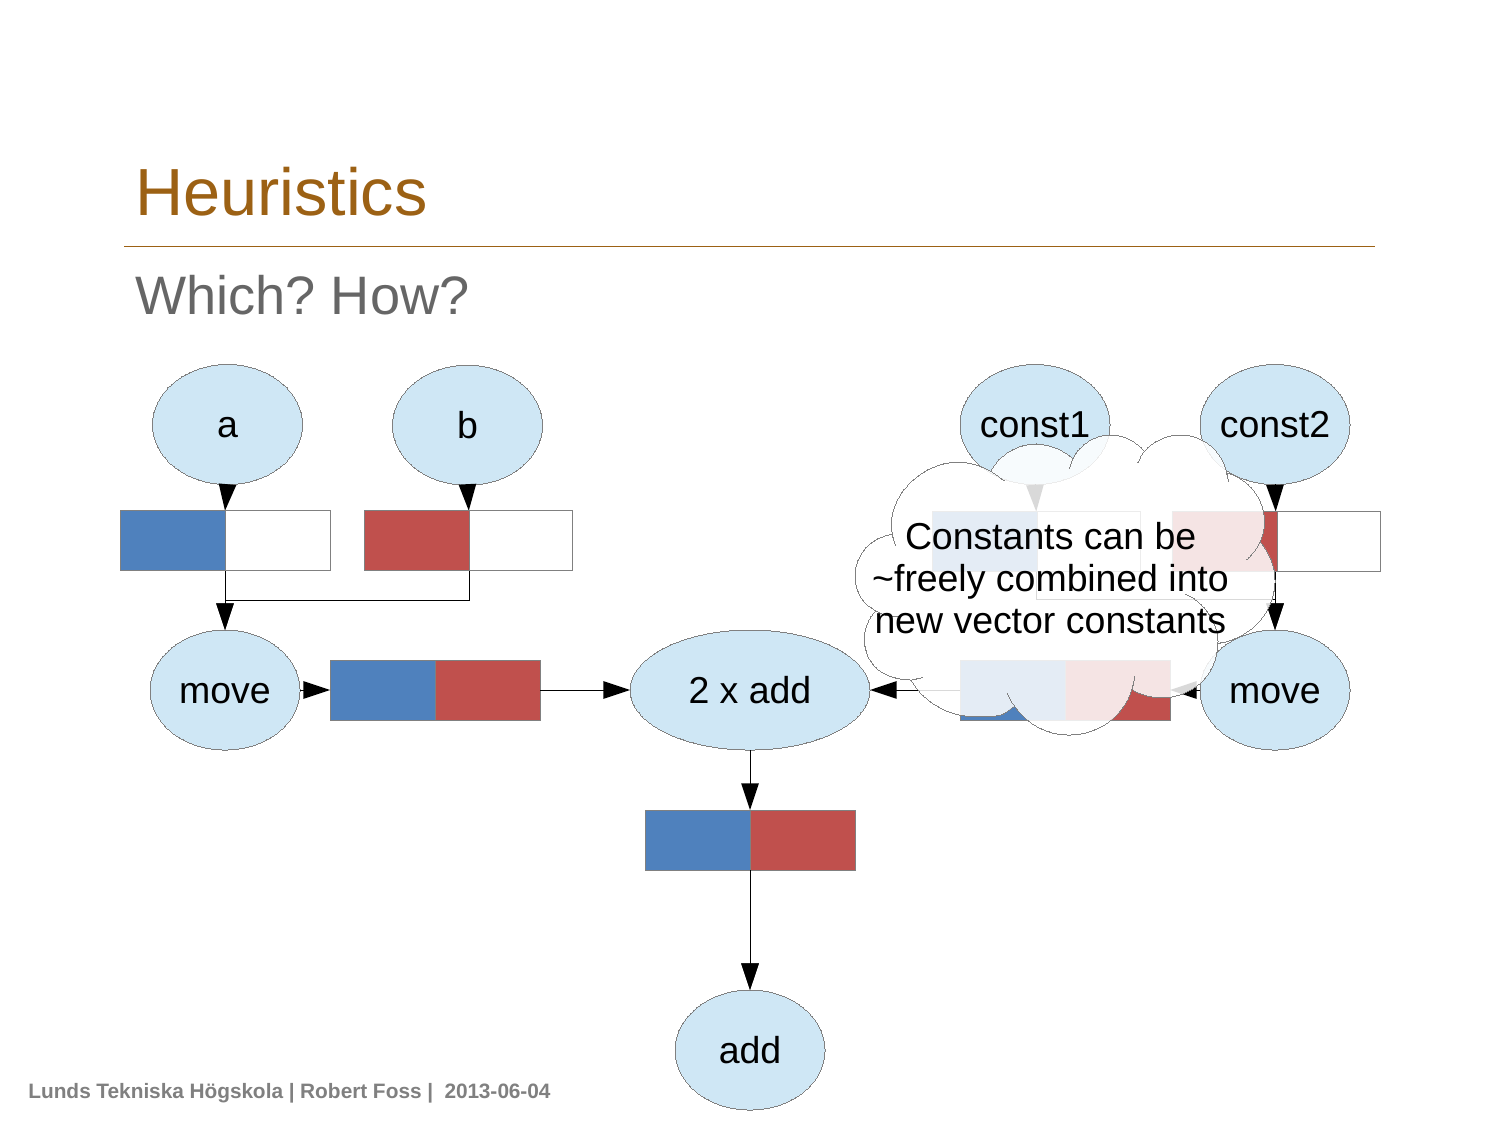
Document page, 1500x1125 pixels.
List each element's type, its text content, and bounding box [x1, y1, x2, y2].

text_box Constants can be ~freely combined into new vector constants [855, 435, 1276, 736]
text_box [1261, 511, 1381, 572]
text_box [120, 510, 331, 571]
text_box [330, 660, 541, 721]
text_box 2 x add [630, 630, 870, 751]
text_box move [1200, 630, 1351, 751]
text_box const2 [1200, 364, 1351, 485]
text_box [364, 510, 574, 571]
title Which? How? [120, 239, 1035, 346]
text_box a [152, 364, 303, 485]
text_box [960, 707, 1027, 721]
text_box [1112, 690, 1171, 721]
text_box add [675, 990, 826, 1111]
text_box move [150, 630, 301, 751]
title Heuristics [120, 120, 1500, 258]
text_box b [392, 365, 543, 485]
text_box const1 [960, 364, 1111, 470]
text_box [645, 810, 856, 871]
